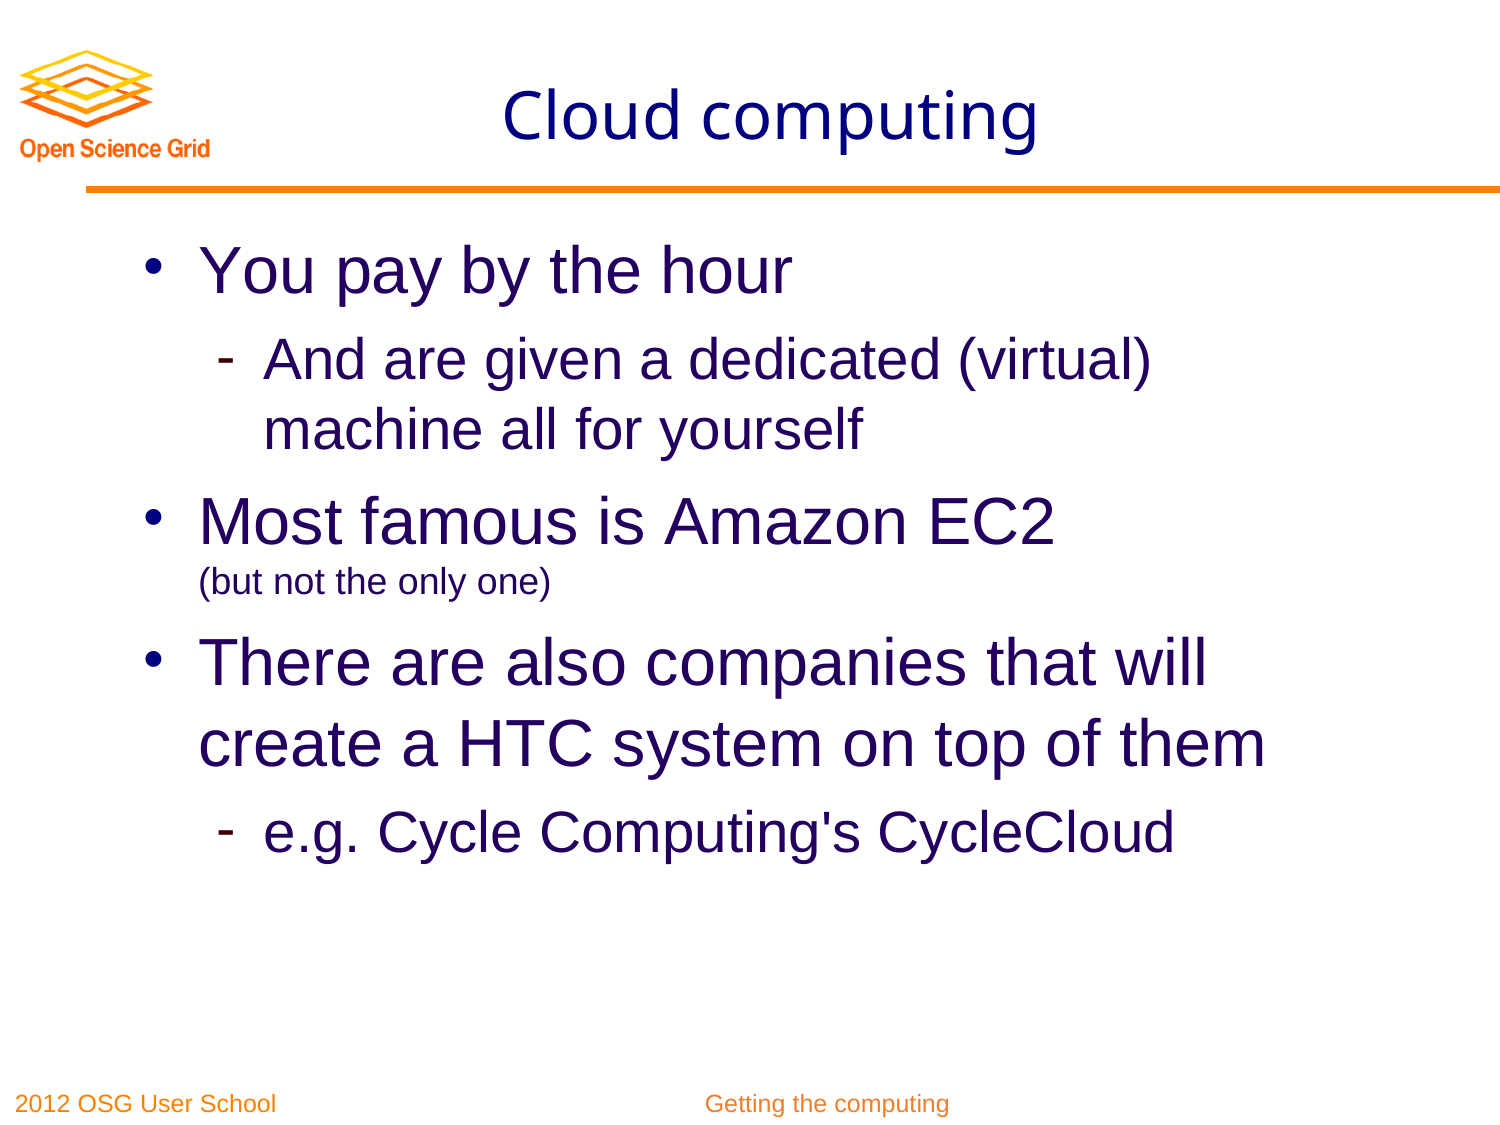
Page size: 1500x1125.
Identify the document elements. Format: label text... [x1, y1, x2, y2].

list You pay by the hour And are given a dedicated (virtual) machine all for yourself Most famous is Amazon EC2 (but not the only one) There are also companies that will create a HTC system on top of them e.g. Cycle Computing's CycleCloud [127, 218, 1403, 962]
title Cloud computing [201, 18, 1342, 207]
picture [0, 27, 201, 179]
